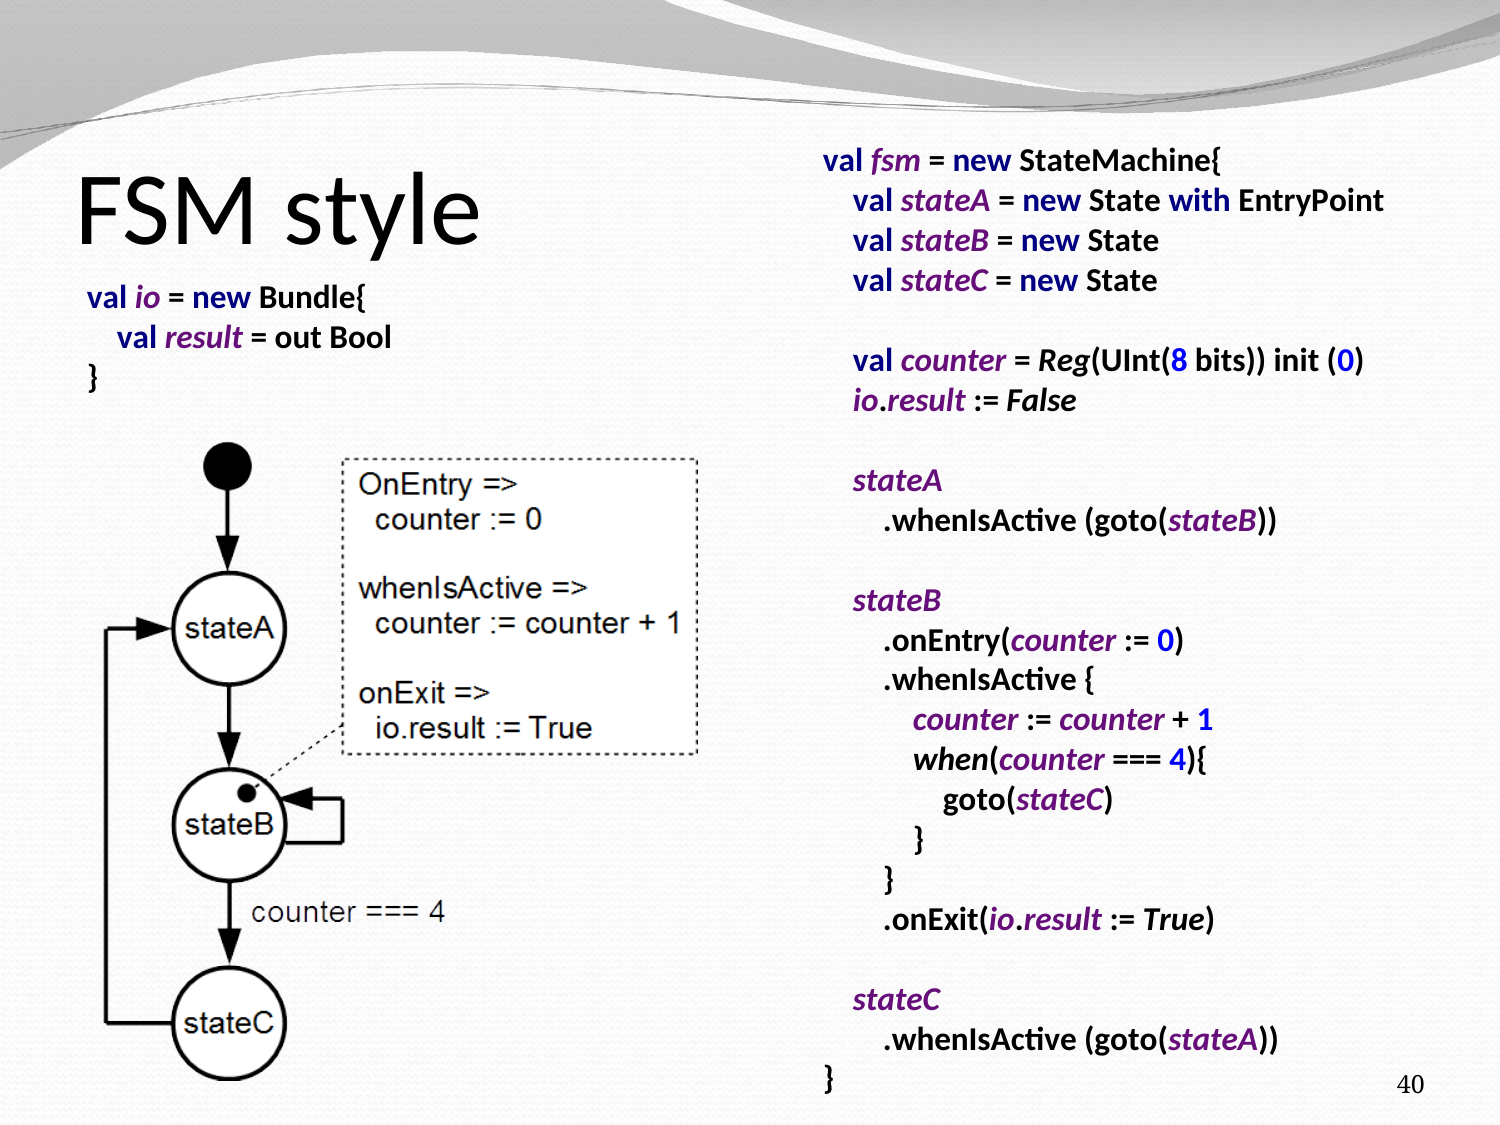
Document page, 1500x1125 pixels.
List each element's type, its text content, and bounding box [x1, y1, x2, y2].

text_box val fsm = new StateMachine{ val stateA = new State with EntryPoint val stateB = new State val stateC = new State val counter = Reg(UInt(8 bits)) init (0) io.result := False stateA .whenIsActive (goto(stateB)) stateB .onEntry(counter := 0) .whenIsActive { counter := counter + 1 when(counter === 4){ goto(stateC) } } .onExit(io.result := True) stateC .whenIsActive (goto(stateA)) } [808, 130, 1400, 1105]
title FSM style [75, 78, 1471, 266]
picture [0, 0, 1500, 1125]
text_box val io = new Bundle{ val result = out Bool } [72, 267, 408, 403]
text_box <numéro> [1400, 1042, 1426, 1103]
